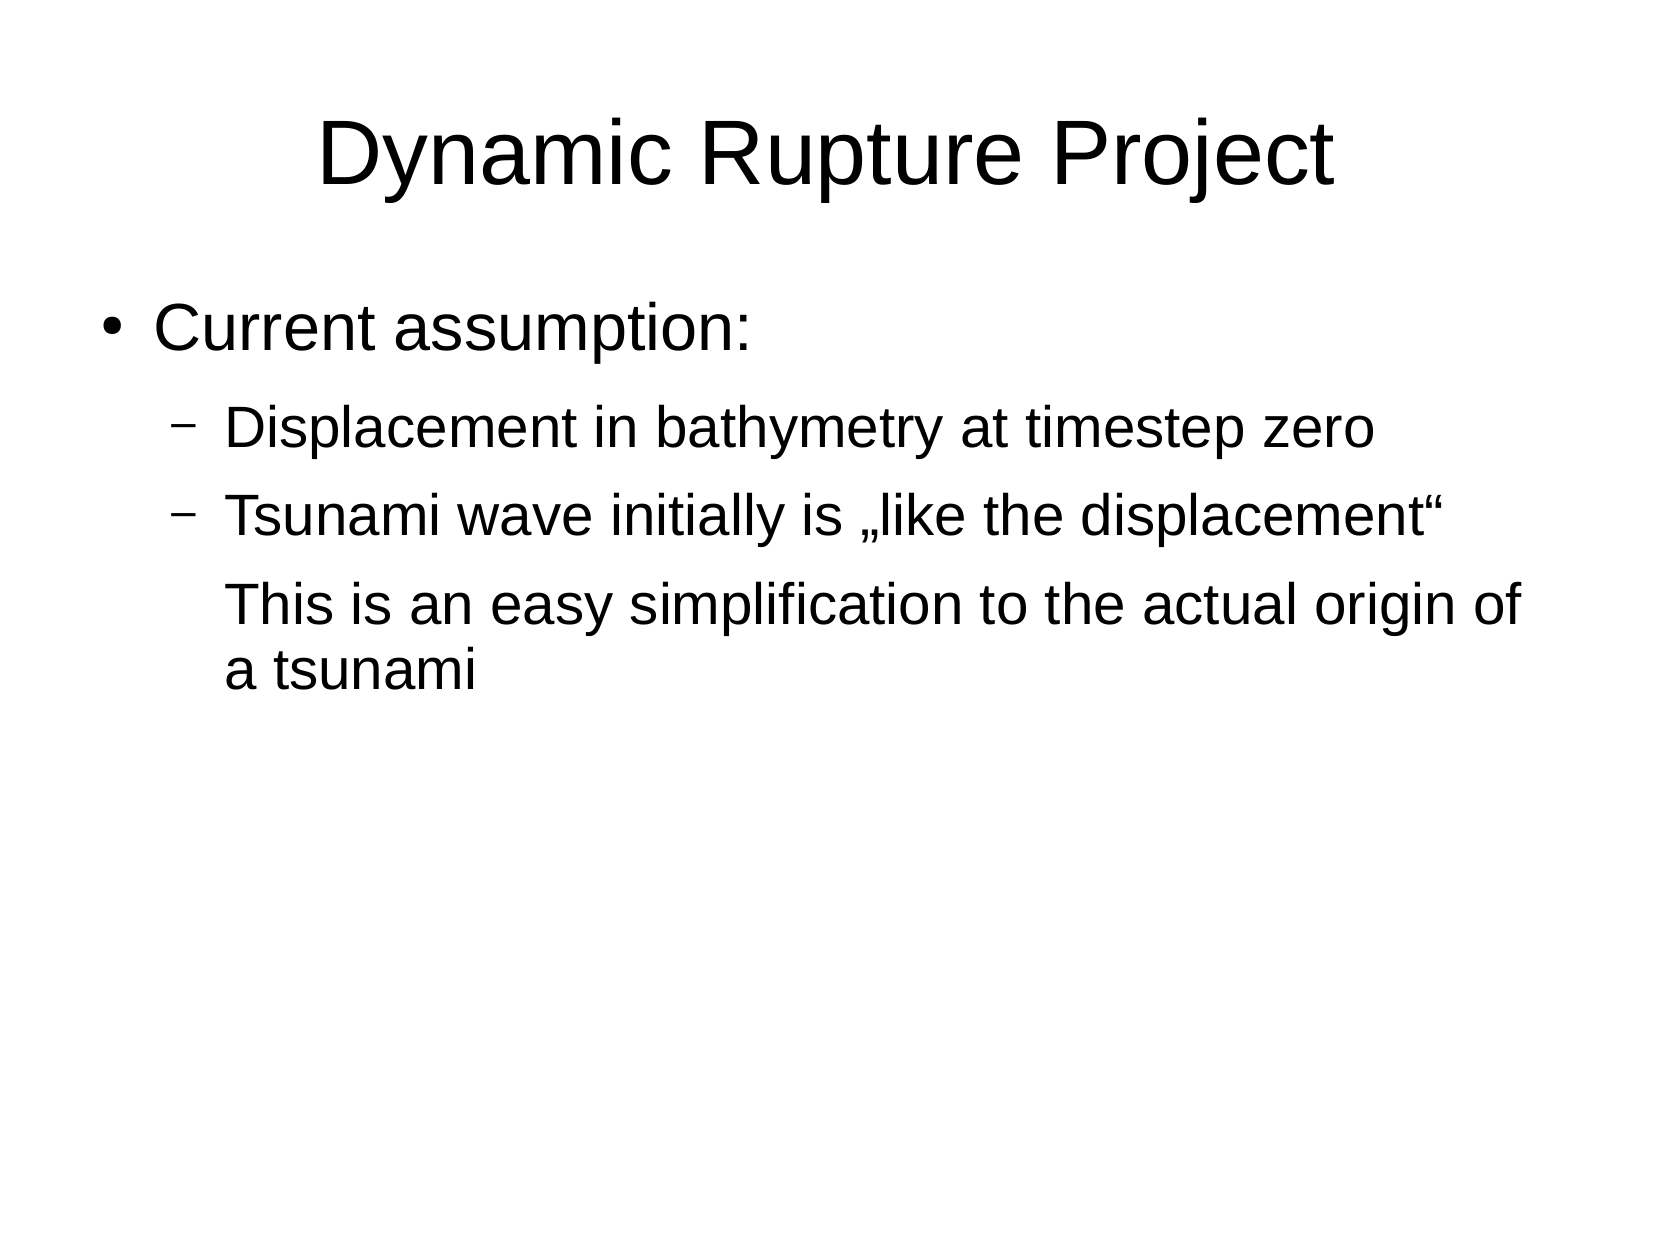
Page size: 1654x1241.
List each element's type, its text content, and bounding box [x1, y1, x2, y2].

list Current assumption: Displacement in bathymetry at timestep zero Tsunami wave initially is „like the displacement“ This is an easy simplification to the actual origin of a tsunami [82, 290, 1571, 1010]
title Dynamic Rupture Project [82, 49, 1571, 257]
